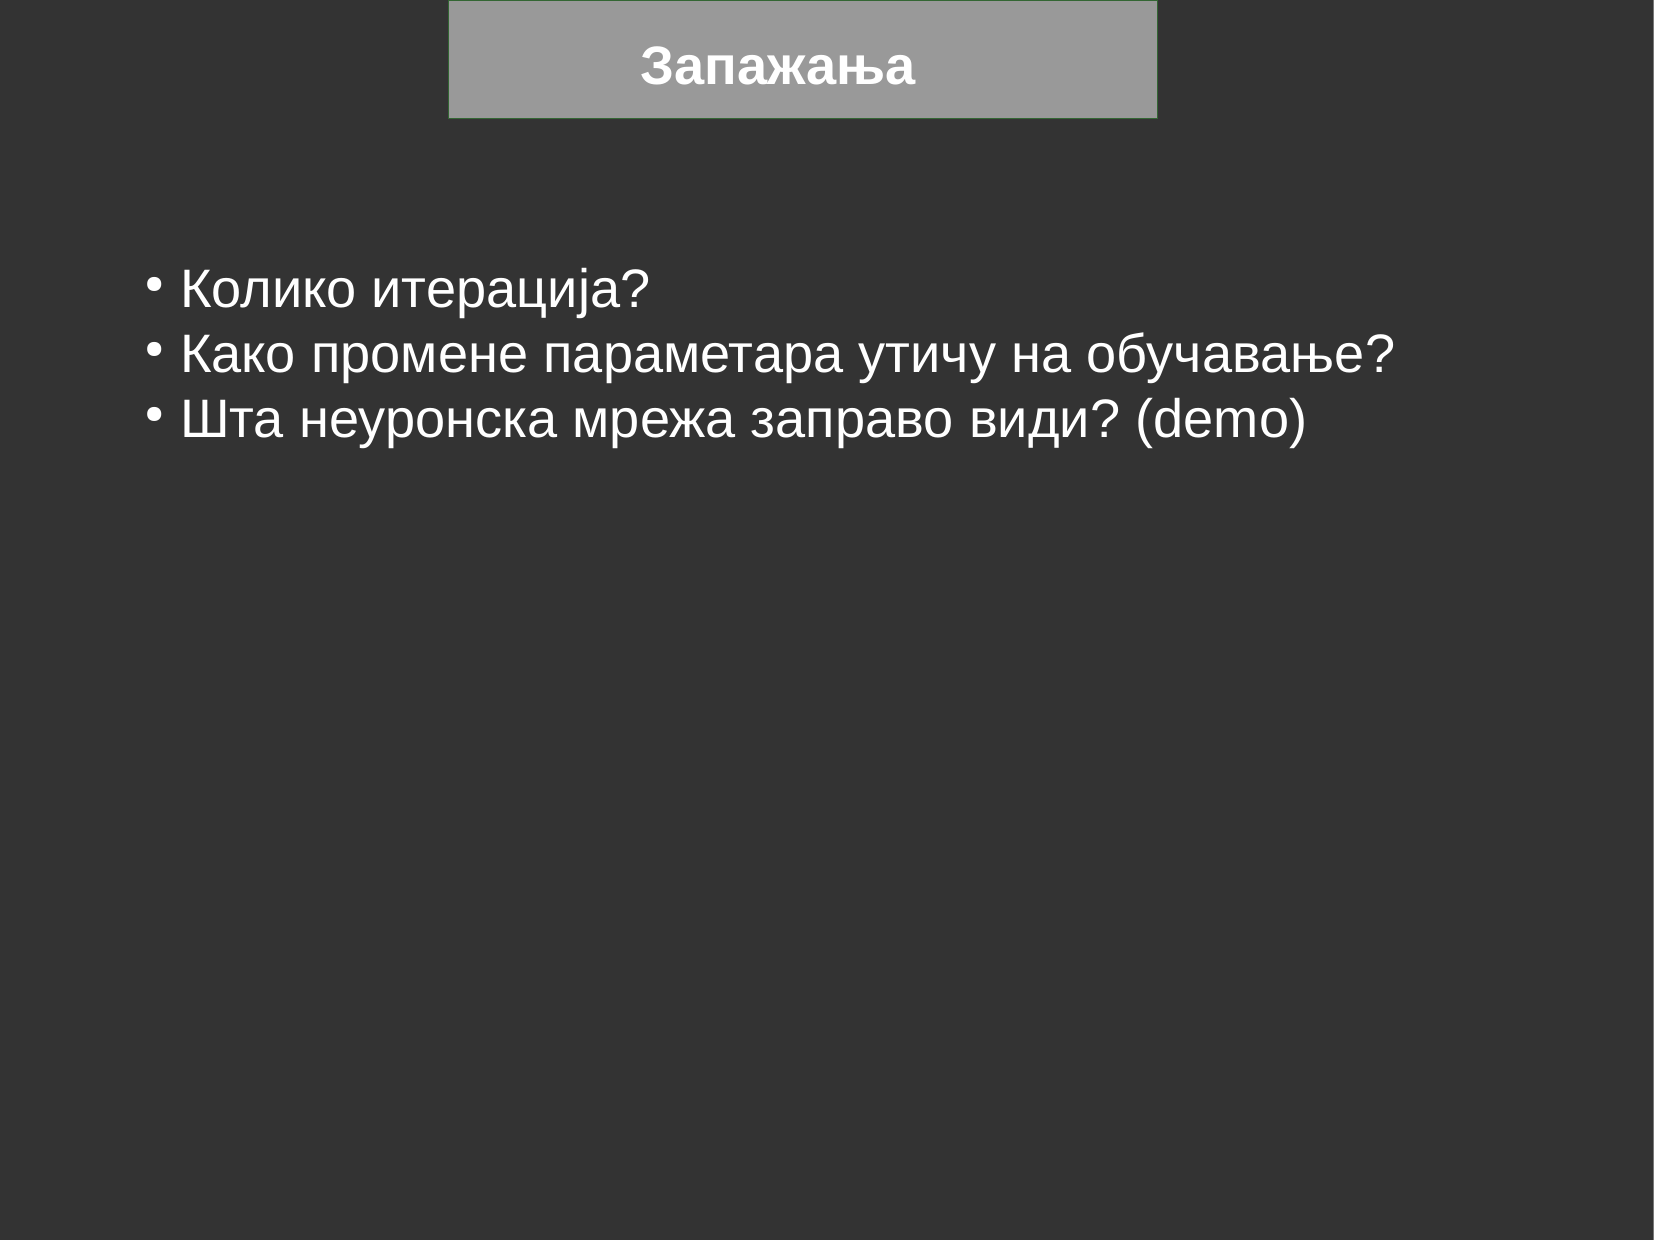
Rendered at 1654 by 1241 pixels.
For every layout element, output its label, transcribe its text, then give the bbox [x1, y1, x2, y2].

text_box [448, 0, 1158, 119]
text_box Колико итерација? Како промене параметара утичу на обучавање? Шта неуронска мрежа заправо види? (demo) [129, 200, 1571, 683]
